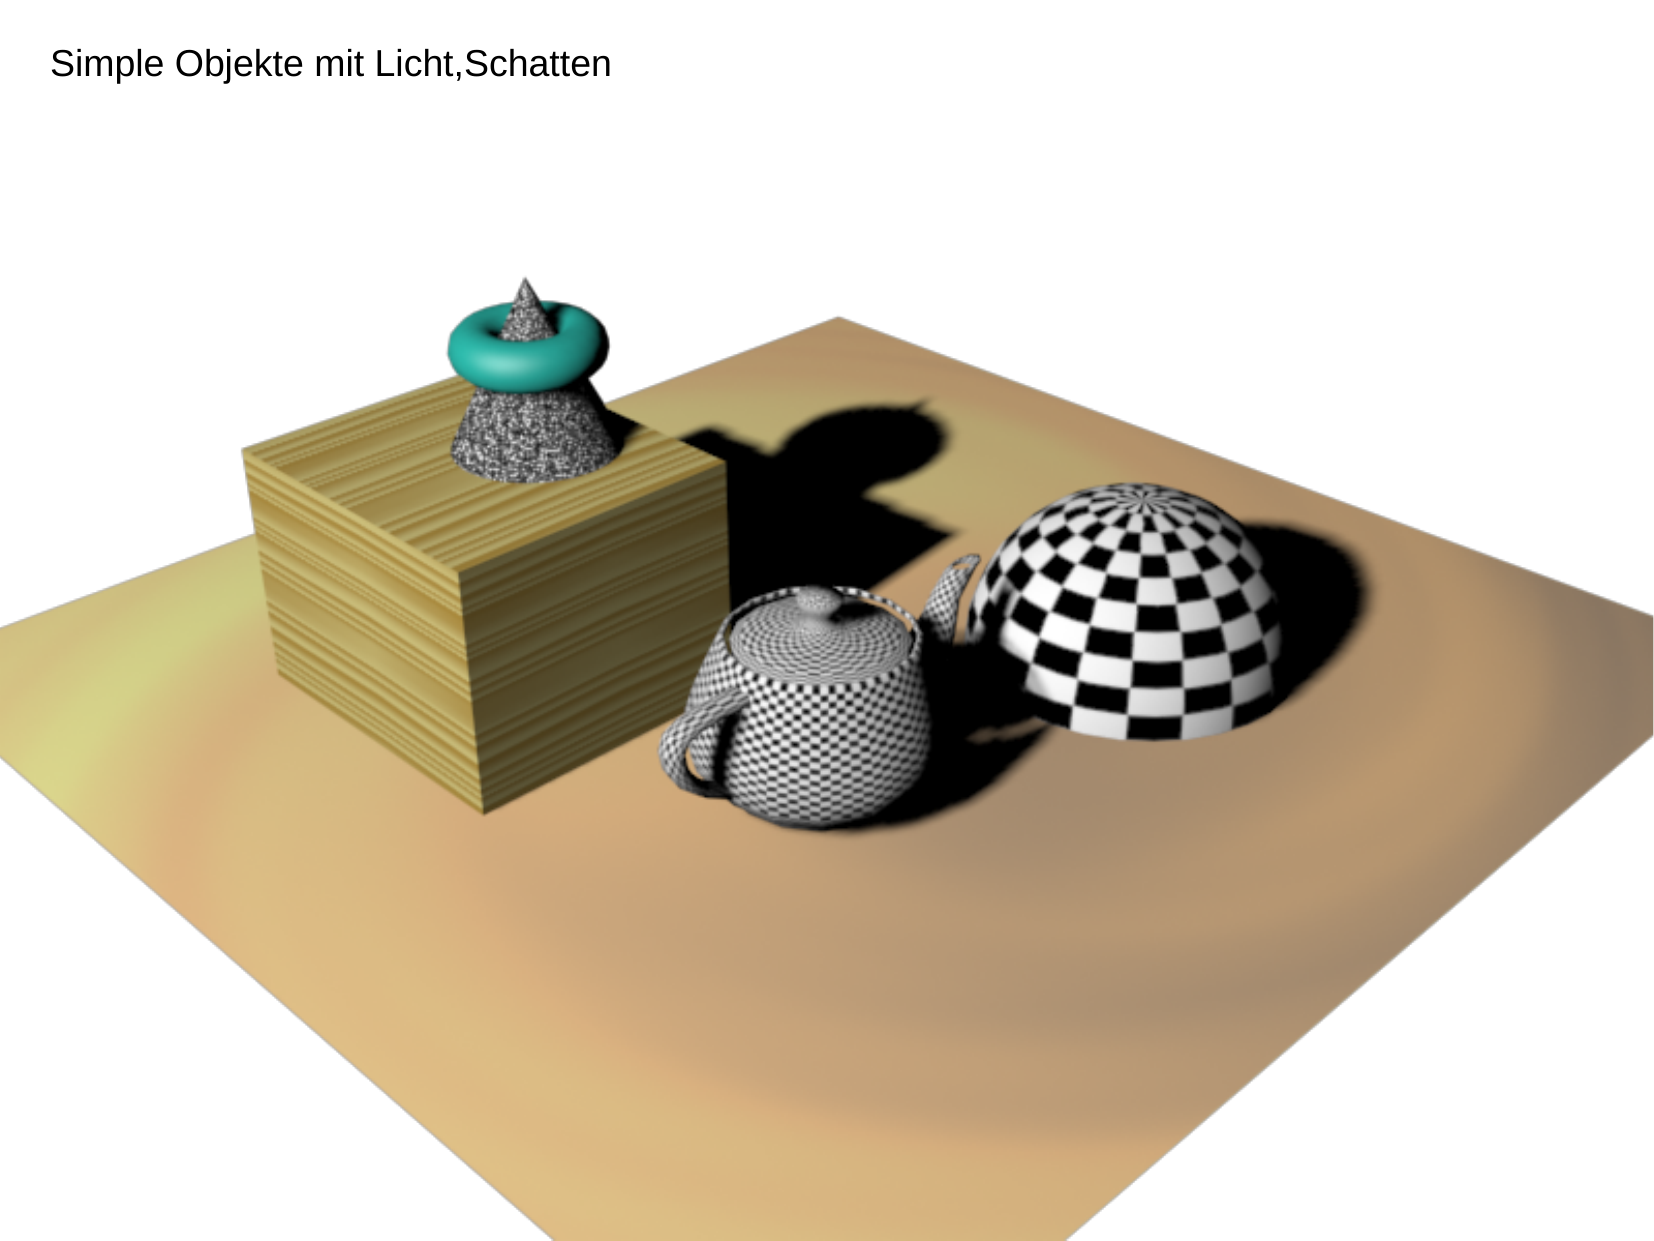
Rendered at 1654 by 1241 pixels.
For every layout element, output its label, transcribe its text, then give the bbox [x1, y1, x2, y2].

picture [0, 0, 1654, 1241]
text_box Simple Objekte mit Licht,Schatten [35, 35, 674, 93]
